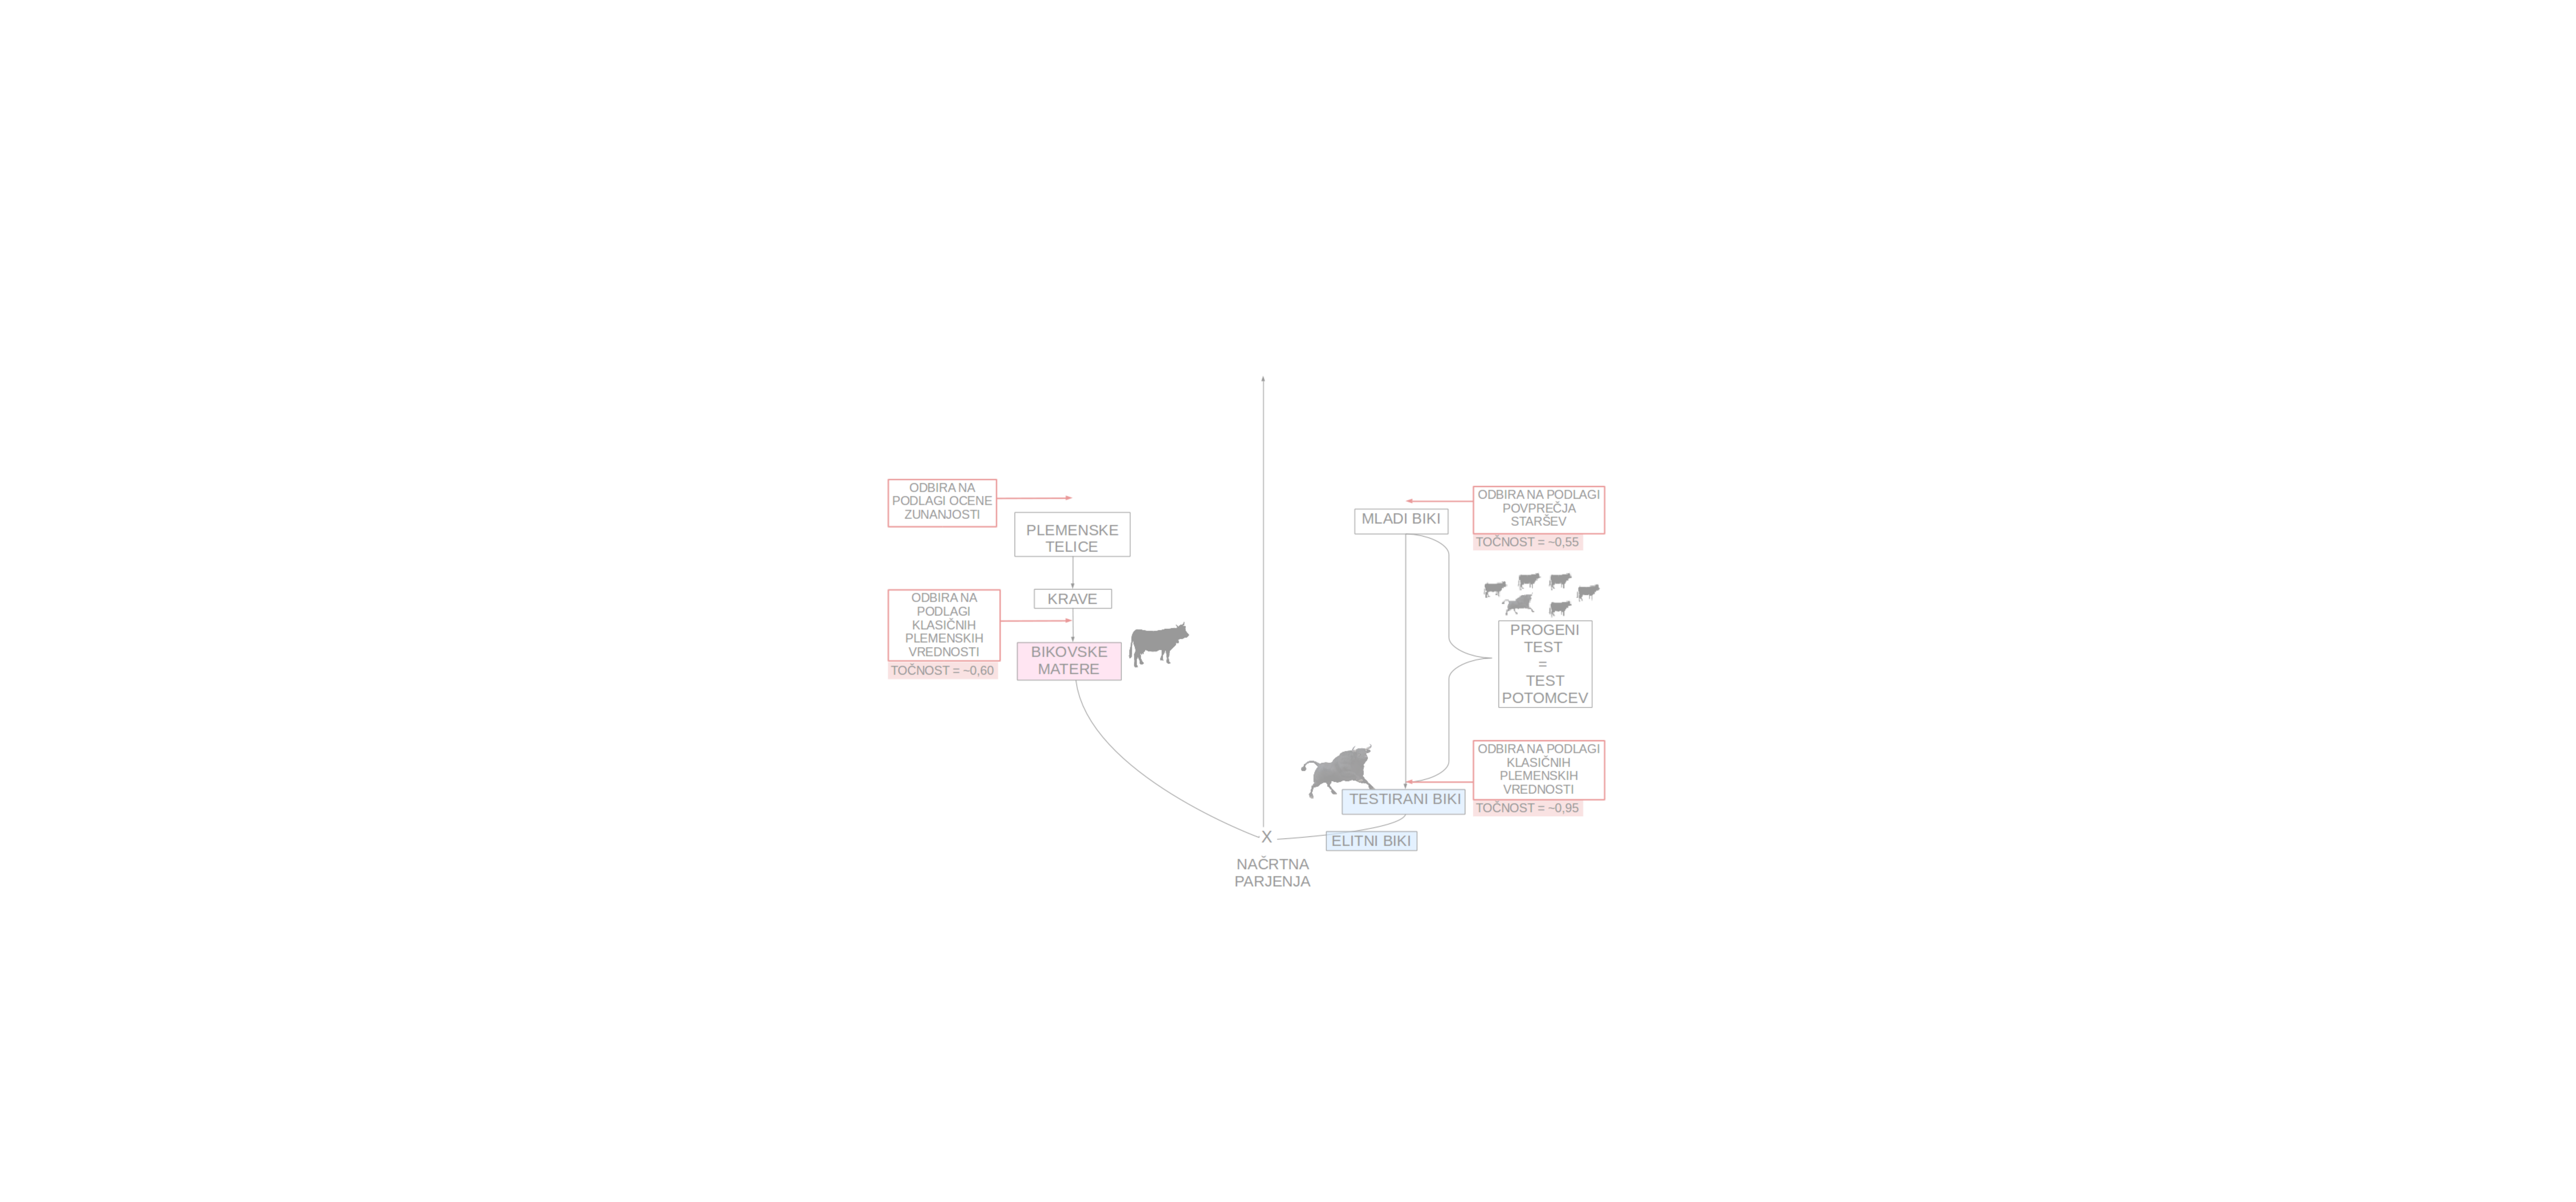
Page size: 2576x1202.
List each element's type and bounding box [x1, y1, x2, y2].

picture [878, 355, 1612, 891]
